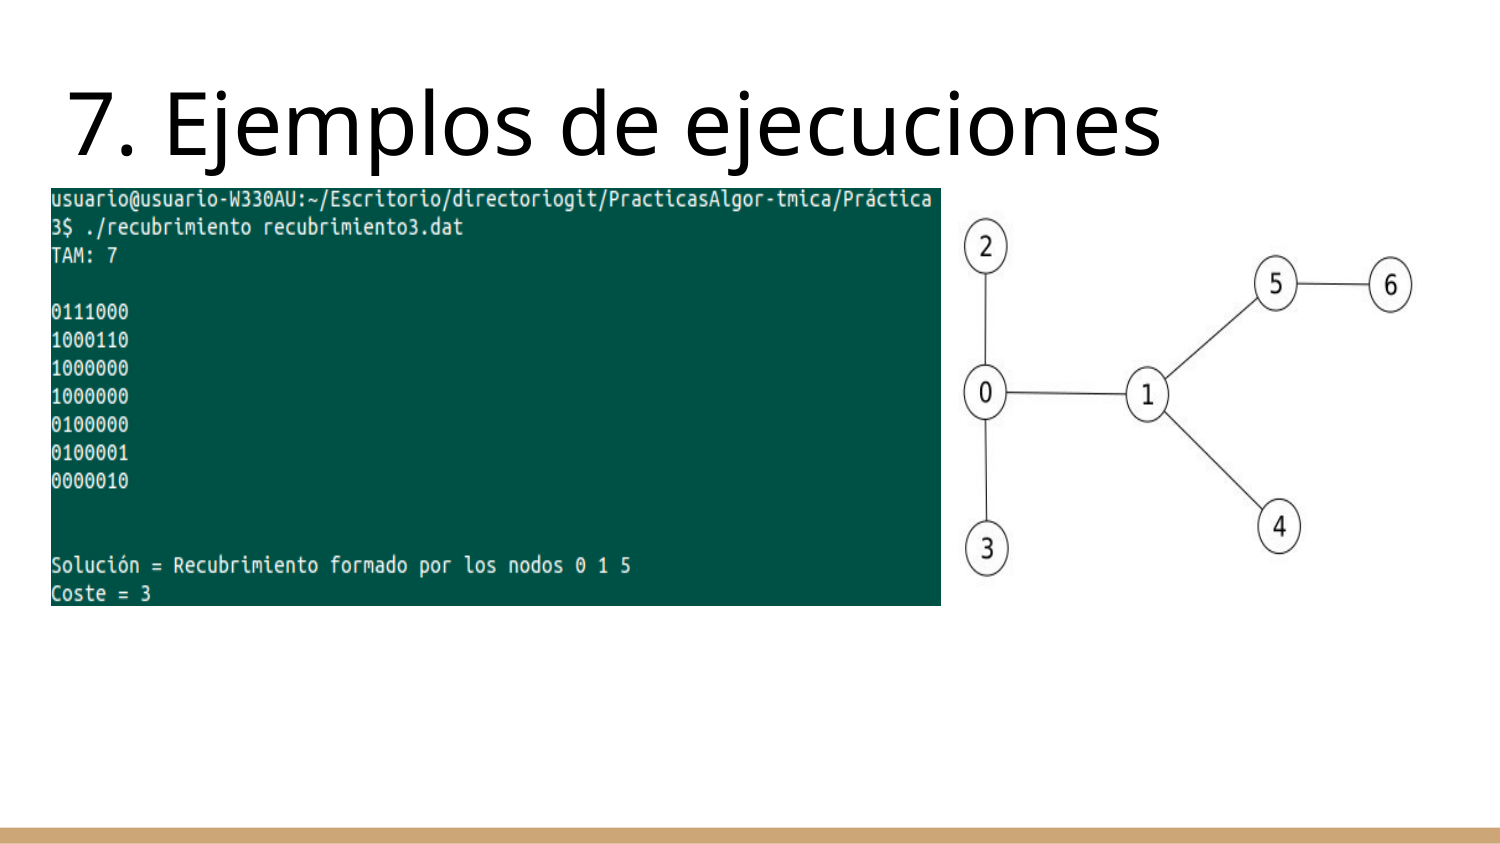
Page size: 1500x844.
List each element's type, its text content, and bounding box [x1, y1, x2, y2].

title 7. Ejemplos de ejecuciones [51, 51, 1449, 188]
picture [51, 188, 1449, 607]
